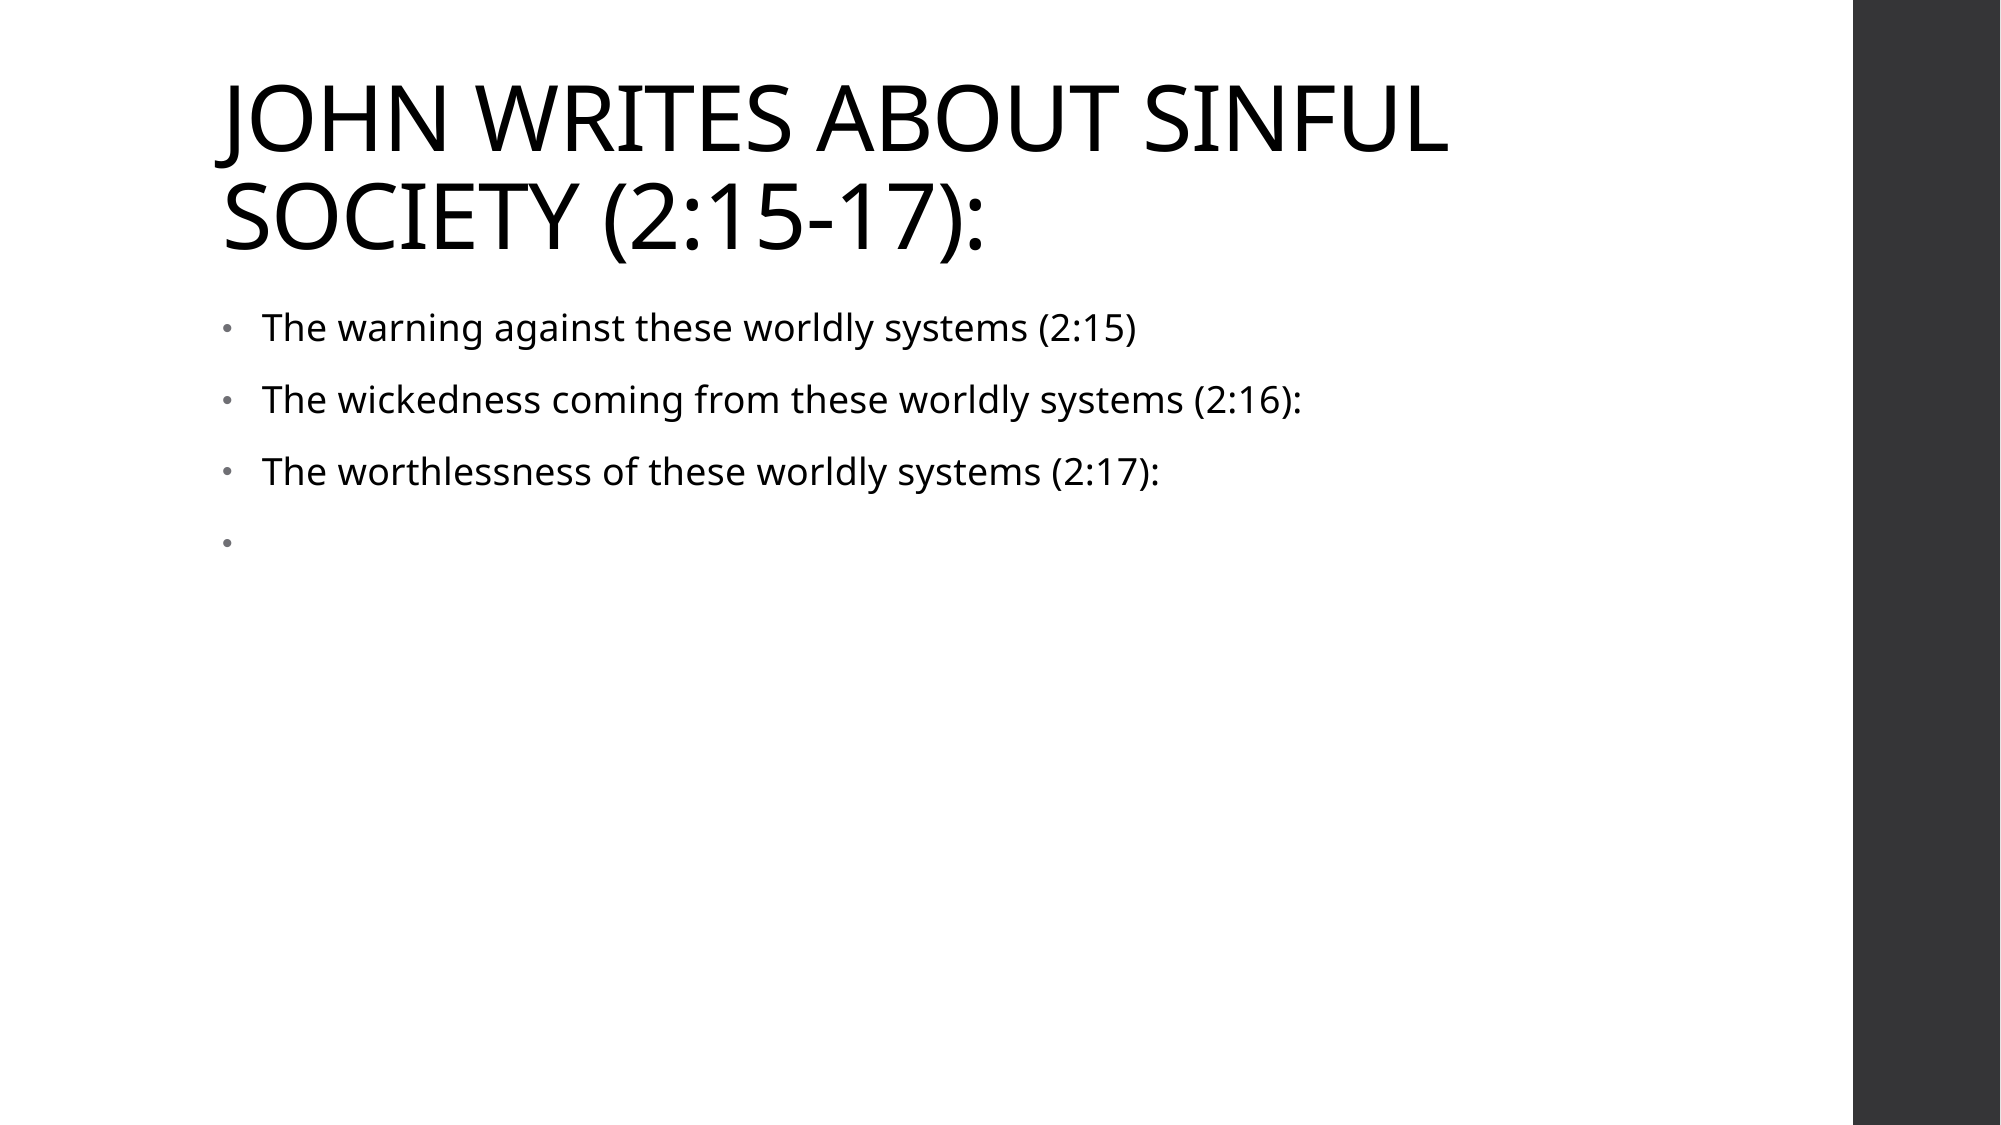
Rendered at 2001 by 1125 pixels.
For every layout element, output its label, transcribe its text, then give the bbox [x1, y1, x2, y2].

title JOHN WRITES ABOUT SINFUL SOCIETY (2:15-17): [206, 60, 1797, 278]
list The warning against these worldly systems (2:15) The wickedness coming from these worldly systems (2:16): The worthlessness of these worldly systems (2:17): [206, 299, 1617, 1014]
